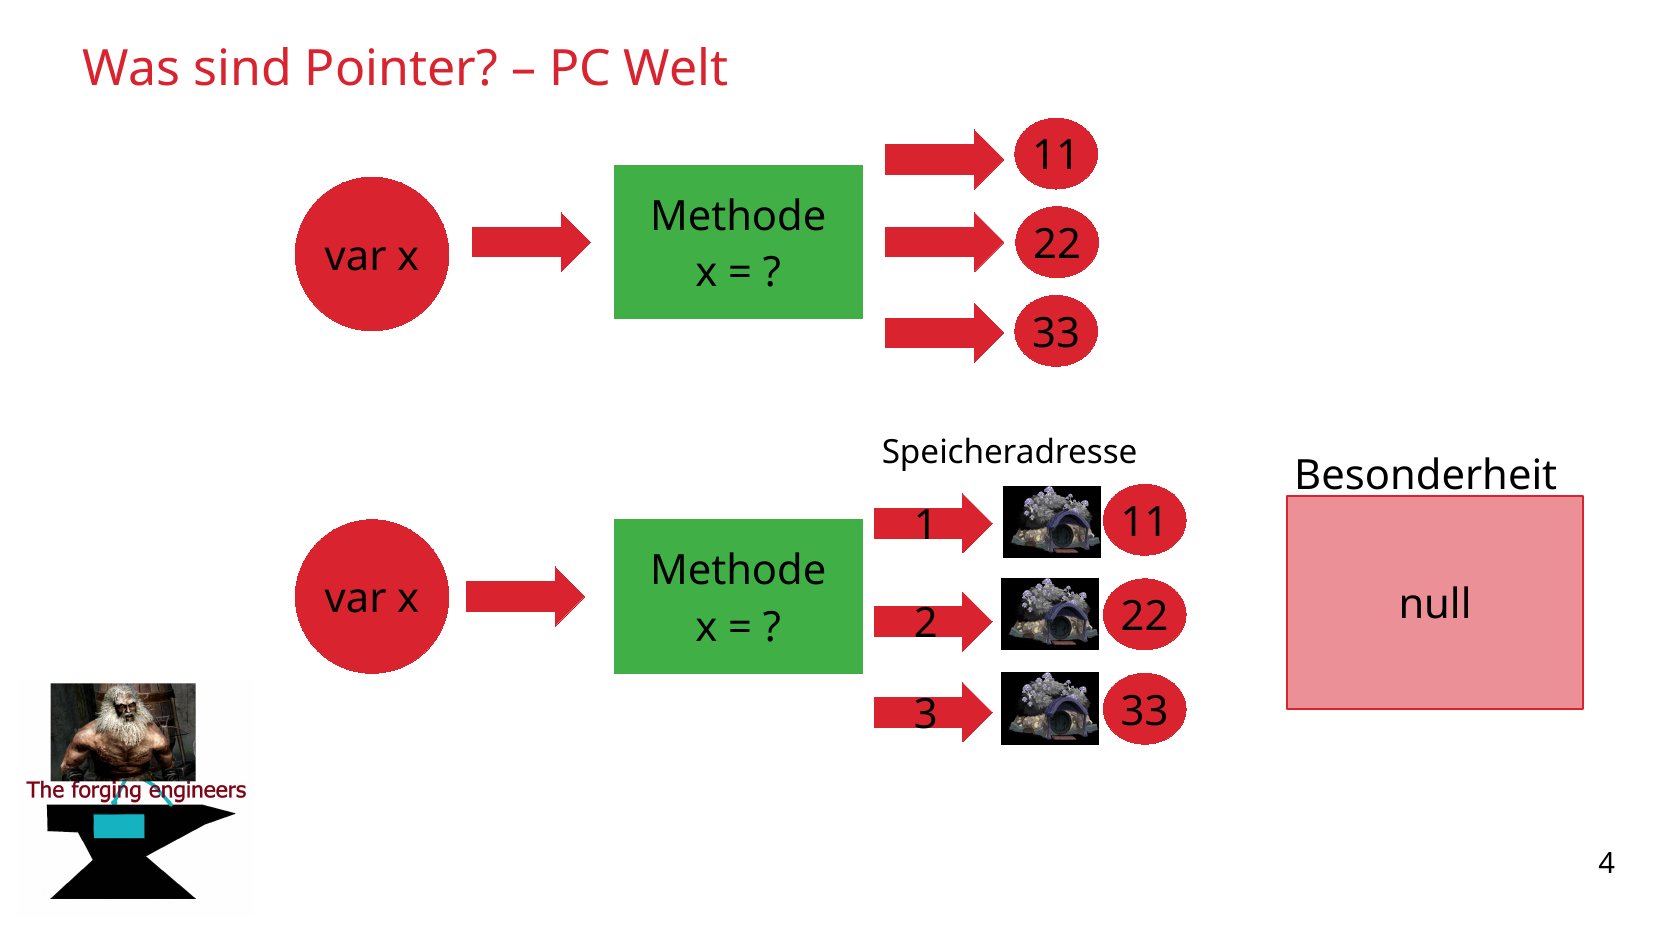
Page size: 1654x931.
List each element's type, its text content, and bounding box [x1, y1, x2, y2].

text_box Besonderheit [1279, 437, 1555, 501]
text_box 3 [874, 682, 993, 742]
text_box [466, 566, 585, 627]
text_box 1 [874, 493, 993, 553]
picture [1001, 578, 1099, 650]
text_box 22 [1015, 206, 1099, 278]
text_box 22 [1103, 578, 1187, 650]
picture [1001, 672, 1099, 745]
text_box [885, 129, 1004, 190]
picture [1003, 486, 1101, 558]
text_box 11 [1014, 118, 1098, 190]
text_box 11 [1103, 484, 1187, 556]
text_box Methode x = ? [614, 519, 863, 674]
text_box [885, 303, 1004, 363]
text_box 33 [1014, 295, 1098, 367]
text_box [885, 212, 1004, 272]
text_box 2 [874, 592, 993, 652]
text_box [472, 212, 591, 272]
text_box var x [295, 519, 449, 674]
title Was sind Pointer? – PC Welt [82, 37, 1571, 95]
text_box null [1287, 496, 1583, 709]
picture [17, 679, 254, 916]
text_box Speicheradresse [867, 420, 1170, 475]
text_box Methode x = ? [614, 165, 863, 319]
text_box var x [295, 177, 449, 331]
text_box 33 [1103, 673, 1187, 745]
